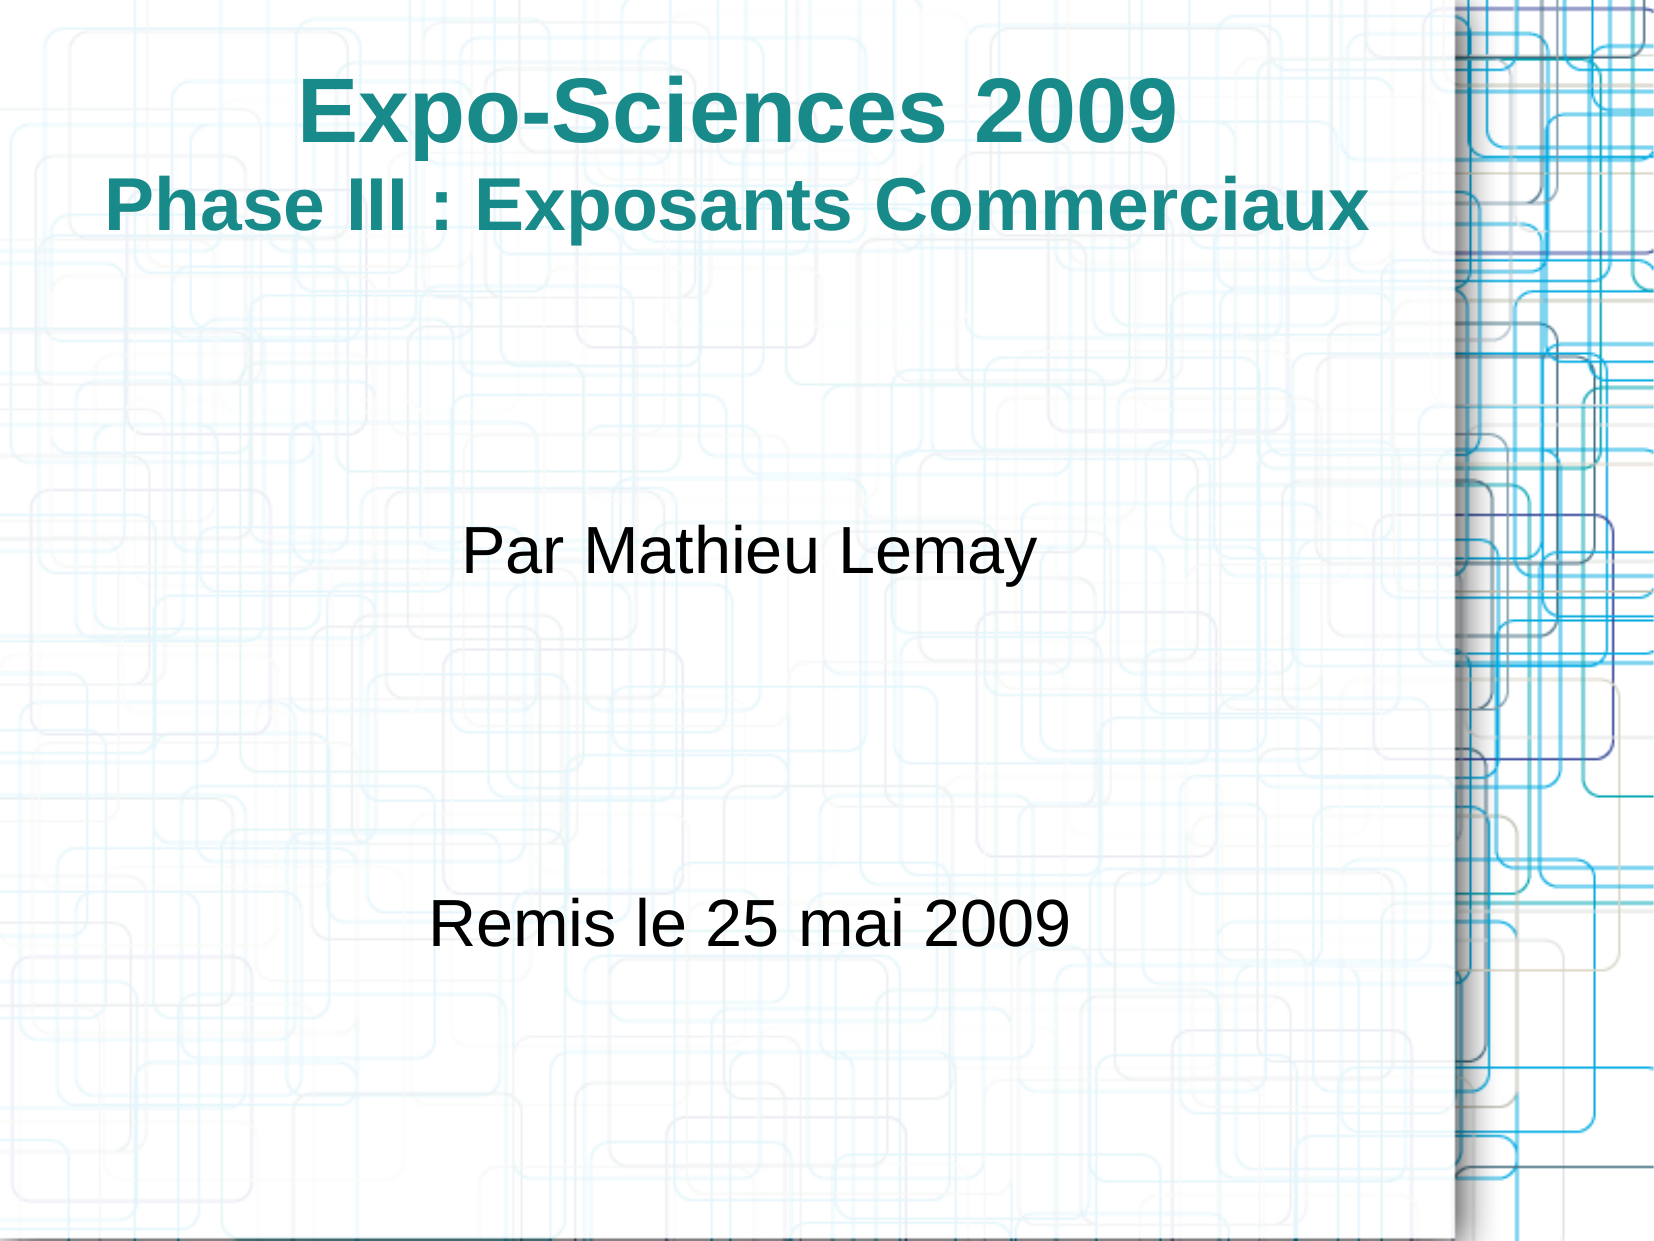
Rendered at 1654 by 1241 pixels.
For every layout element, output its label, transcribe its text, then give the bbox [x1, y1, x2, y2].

picture [0, 0, 1654, 1241]
subtitle Par Mathieu Lemay Remis le 25 mai 2009 [82, 290, 1418, 1109]
title Expo-Sciences 2009 Phase III : Exposants Commerciaux [59, 49, 1418, 257]
